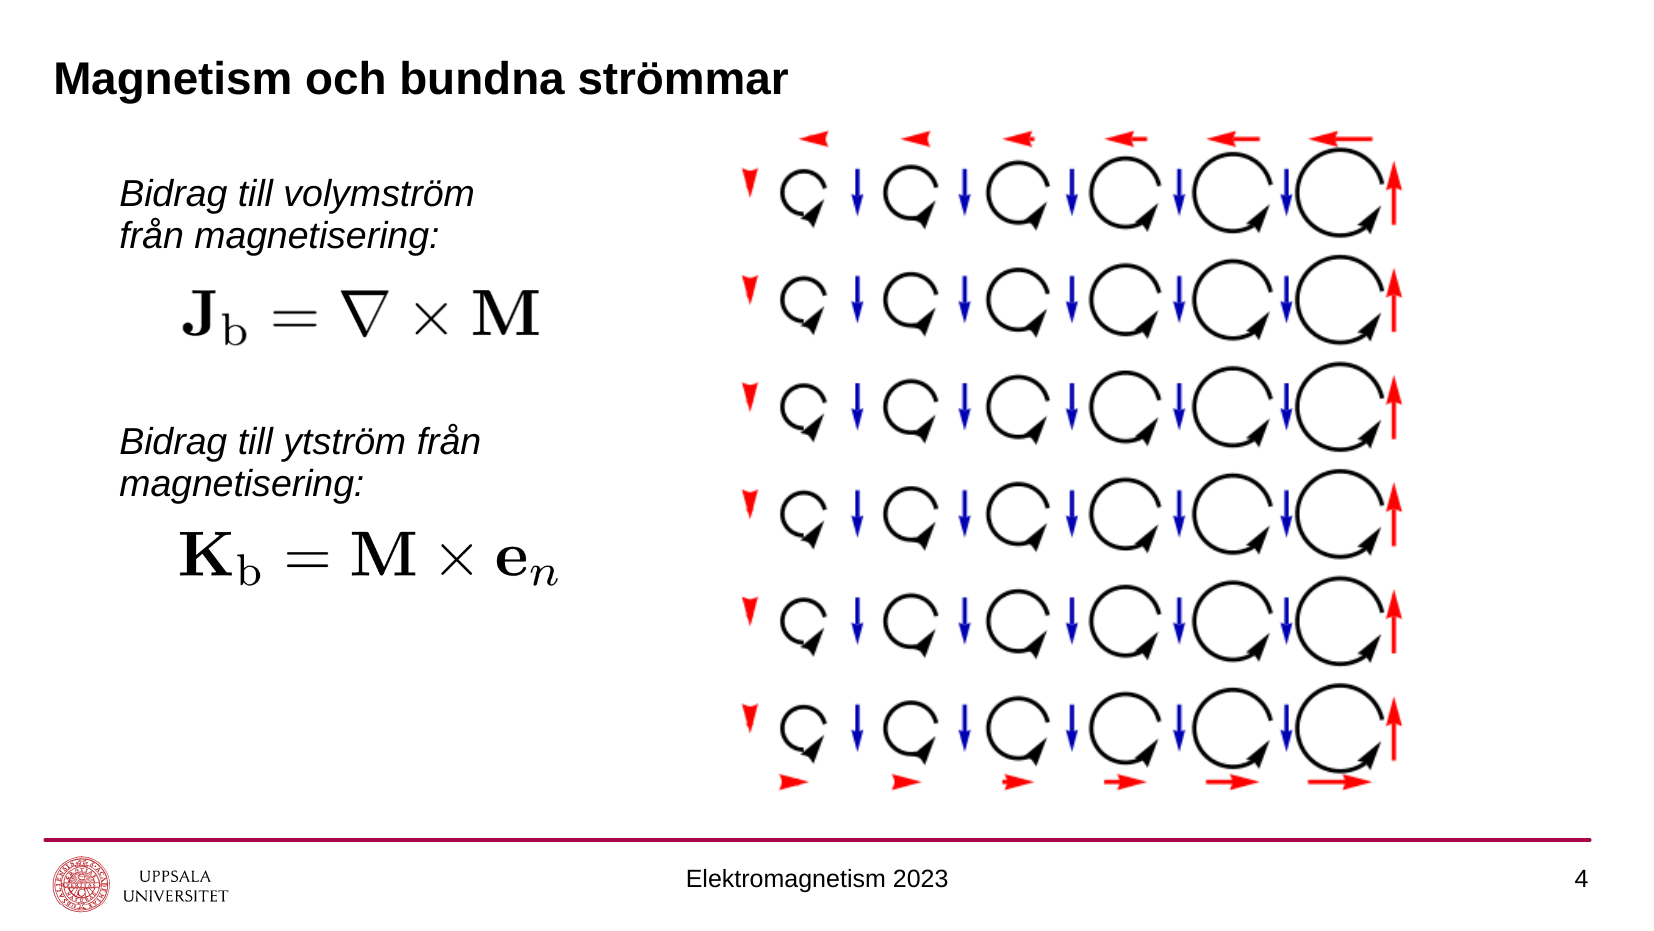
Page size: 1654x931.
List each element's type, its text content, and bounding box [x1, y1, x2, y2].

picture [696, 85, 1447, 836]
picture [169, 487, 560, 622]
text_box Bidrag till volymström från magnetisering: [104, 165, 491, 265]
picture [45, 847, 250, 919]
title Magnetism och bundna strömmar [53, 27, 1096, 130]
picture [157, 244, 545, 378]
text_box Bidrag till ytström från magnetisering: [104, 413, 497, 513]
